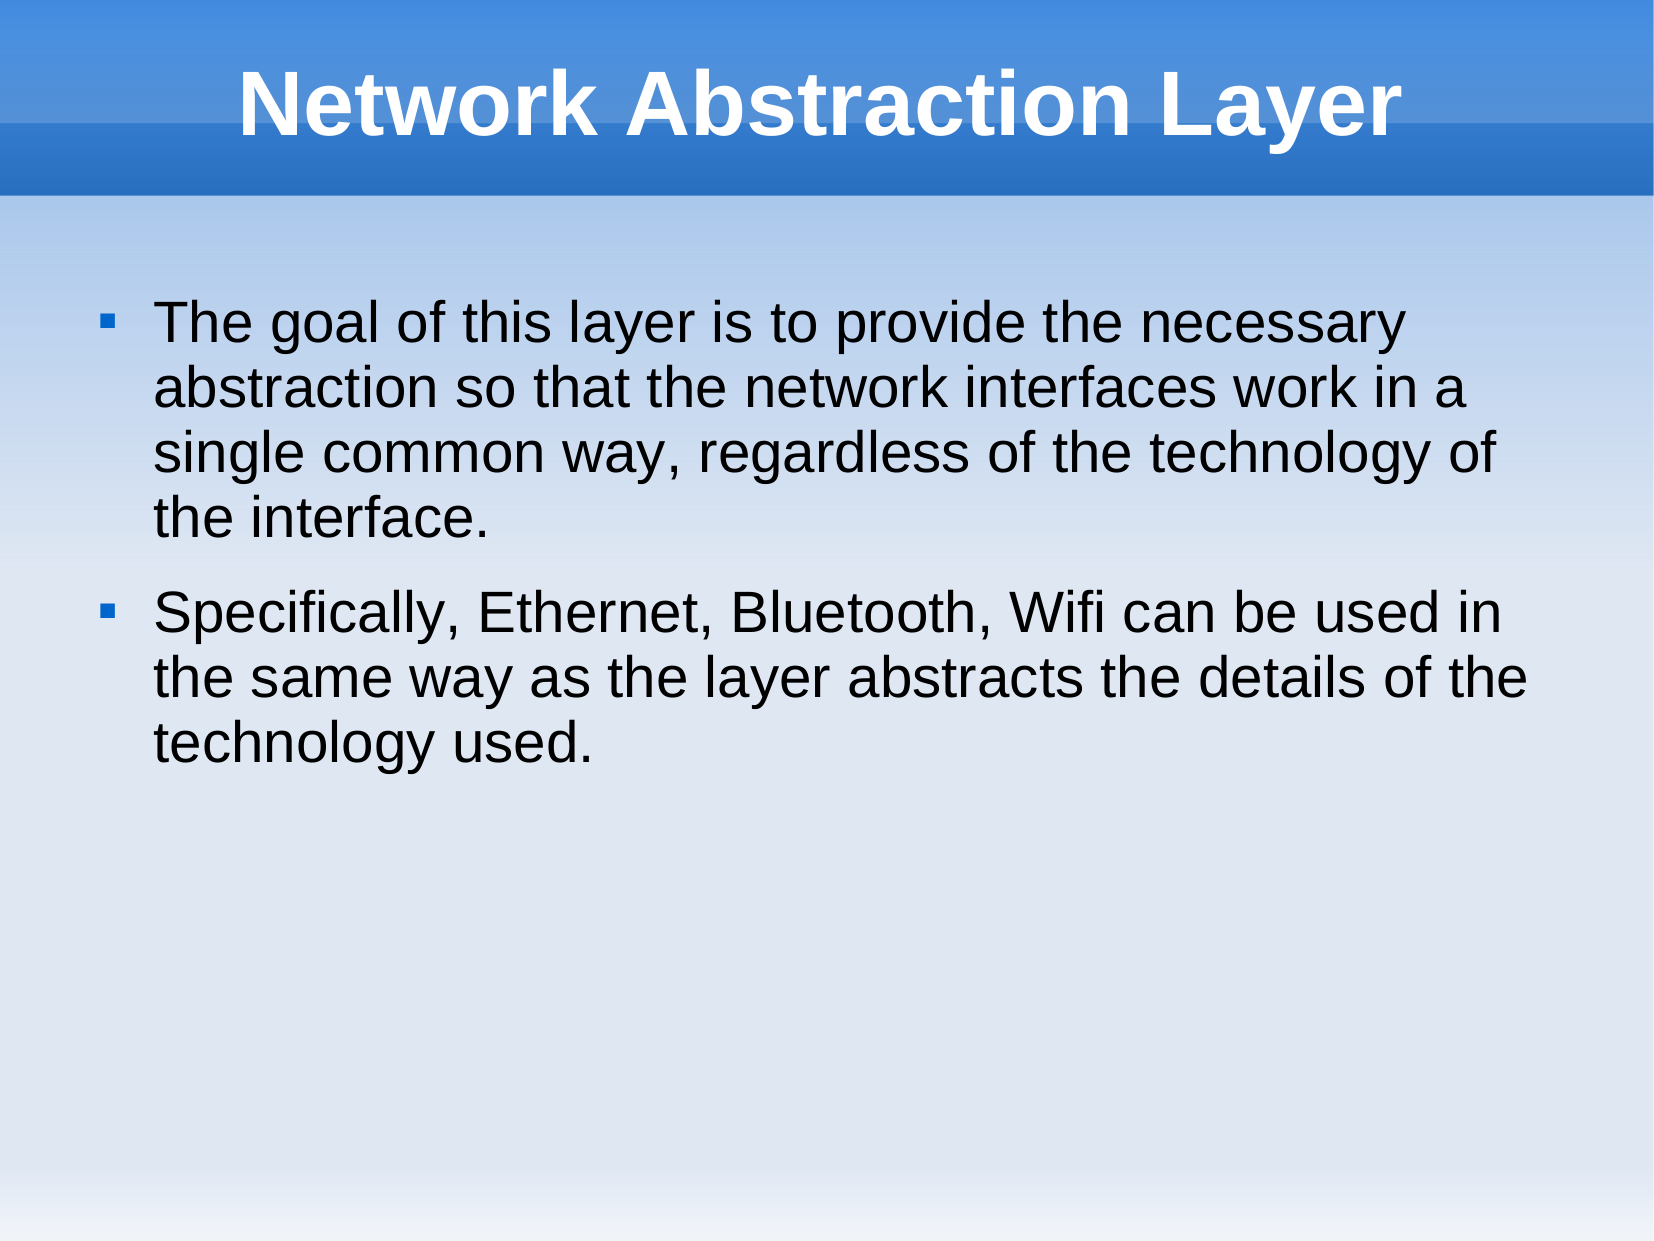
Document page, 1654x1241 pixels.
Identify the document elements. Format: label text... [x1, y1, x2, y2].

title Network Abstraction Layer [76, 0, 1565, 208]
picture [0, 0, 1654, 1241]
list The goal of this layer is to provide the necessary abstraction so that the network interfaces work in a single common way, regardless of the technology of the interface. Specifically, Ethernet, Bluetooth, Wifi can be used in the same way as the layer abstracts the details of the technology used. [82, 290, 1571, 1109]
